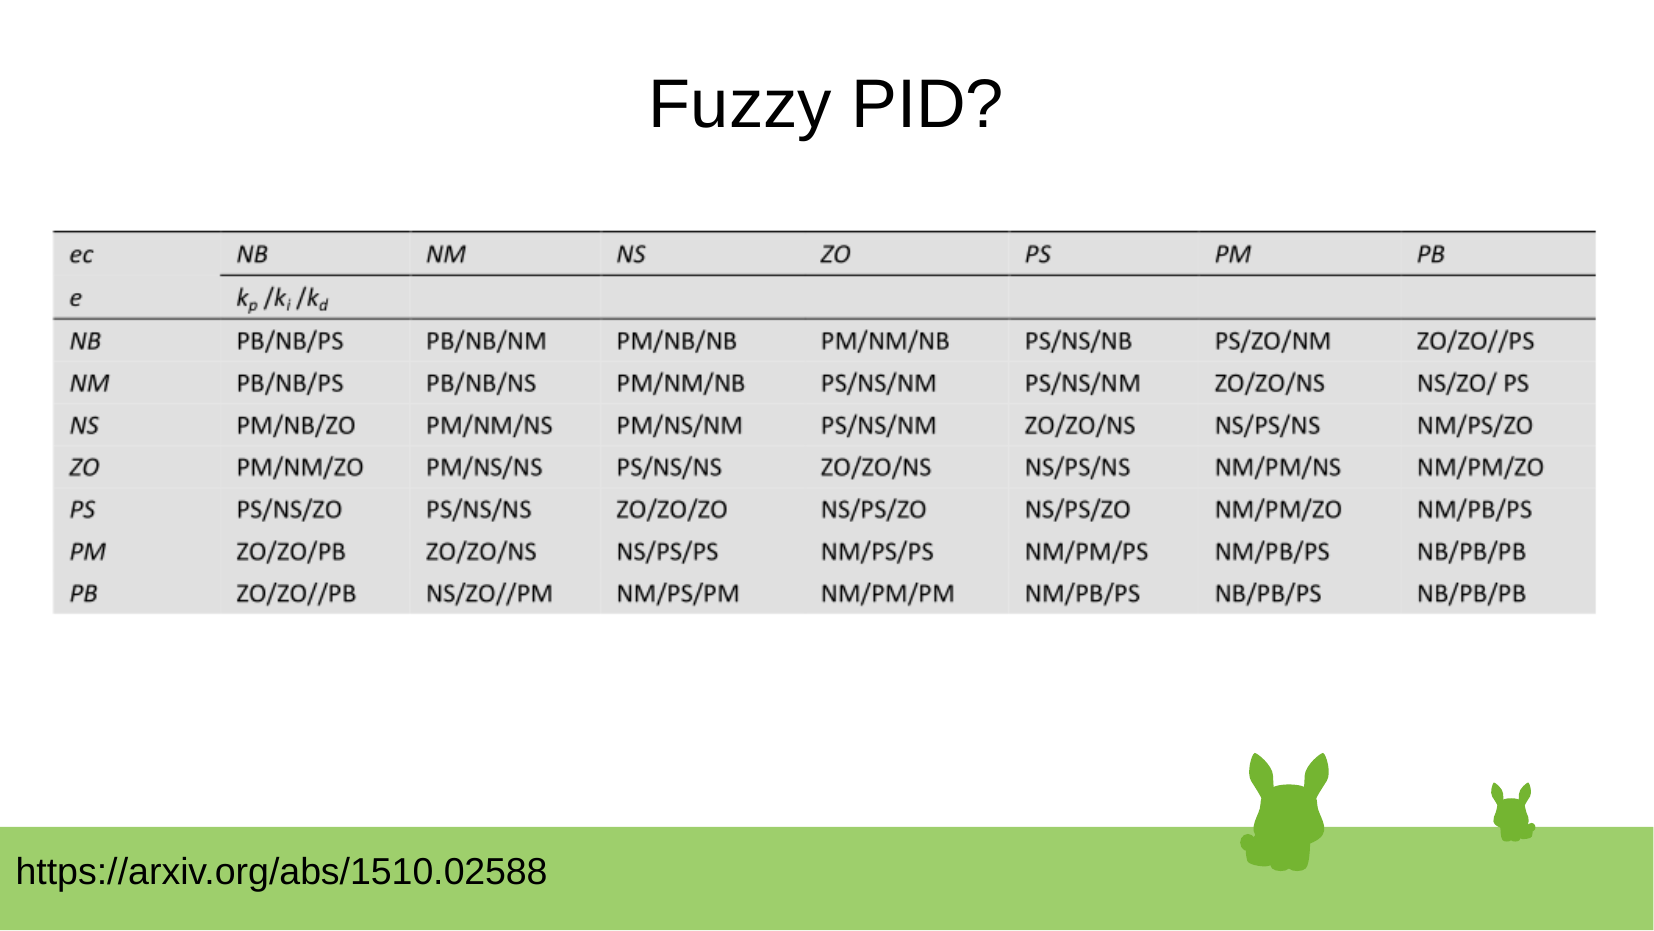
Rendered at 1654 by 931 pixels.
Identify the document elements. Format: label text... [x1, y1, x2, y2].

picture [42, 217, 1607, 622]
text_box https://arxiv.org/abs/1510.02588 [0, 843, 563, 901]
title Fuzzy PID? [88, 29, 1565, 178]
